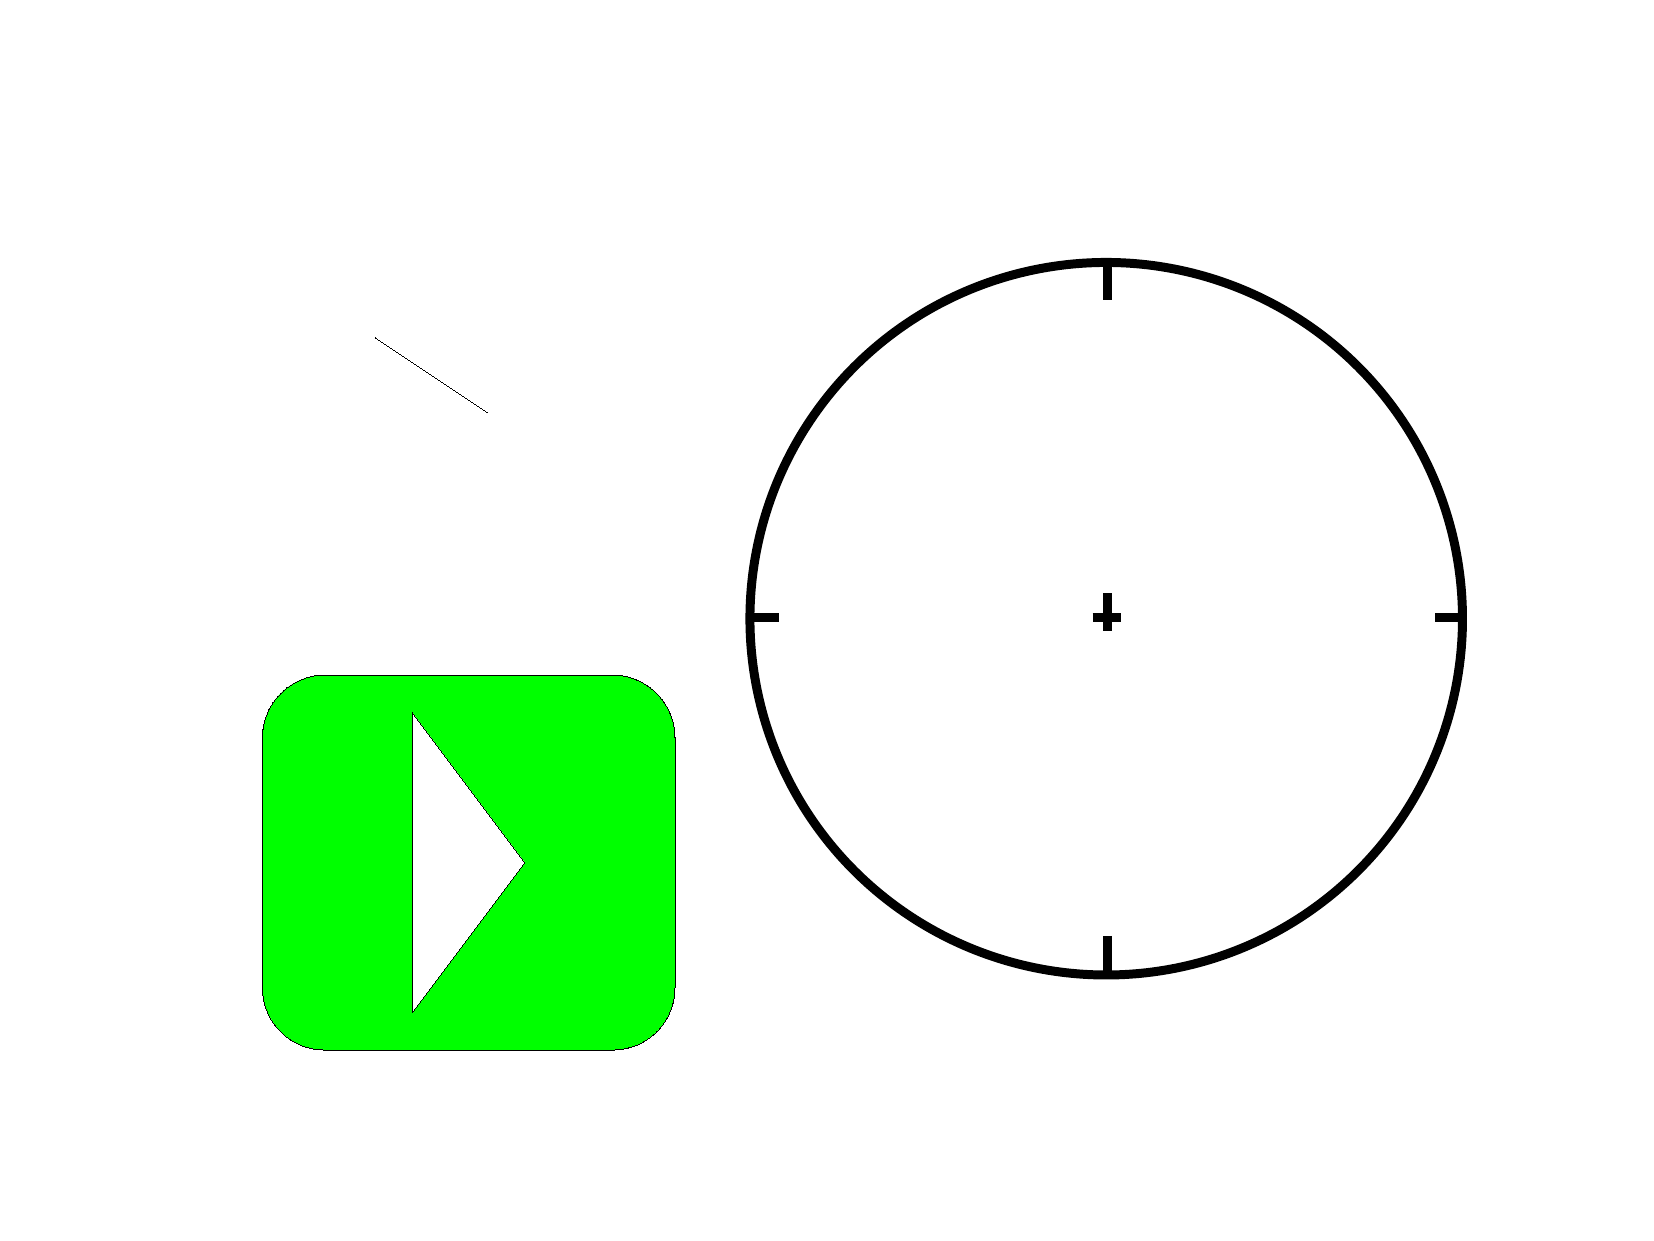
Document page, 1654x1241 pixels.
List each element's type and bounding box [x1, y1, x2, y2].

text_box [262, 675, 676, 1051]
text_box [749, 262, 1463, 976]
